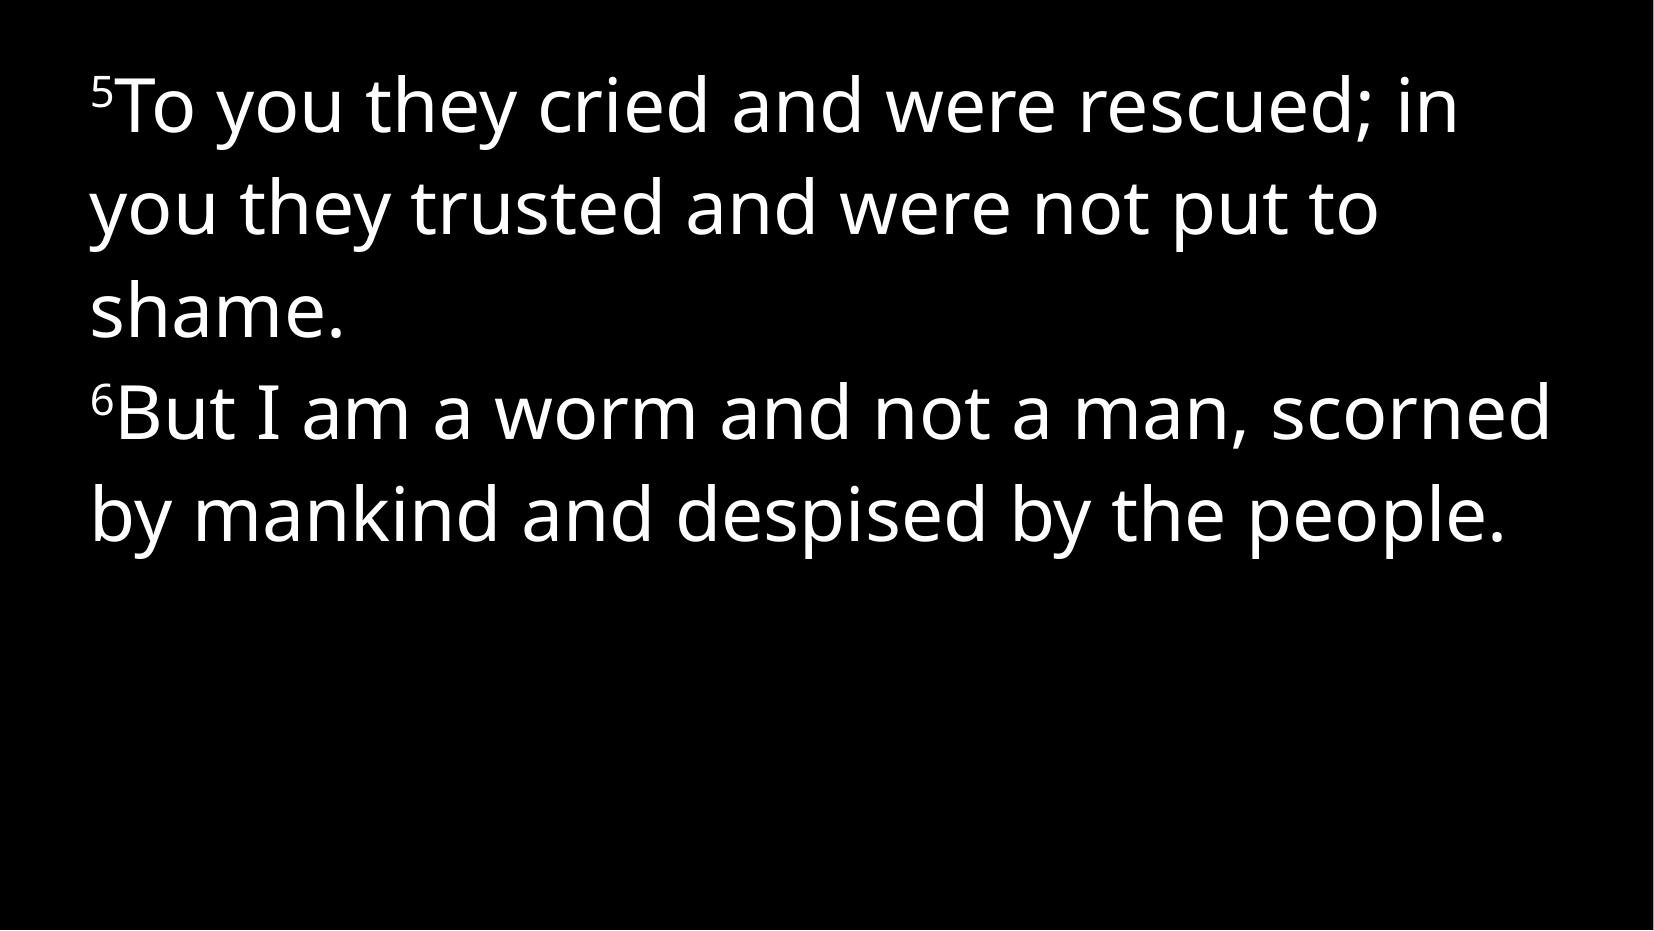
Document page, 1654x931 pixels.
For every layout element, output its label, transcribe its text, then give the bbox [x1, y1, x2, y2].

text_box 5To you they cried and were rescued; in you they trusted and were not put to shame. 6But I am a worm and not a man, scorned by mankind and despised by the people. [75, 45, 1576, 466]
